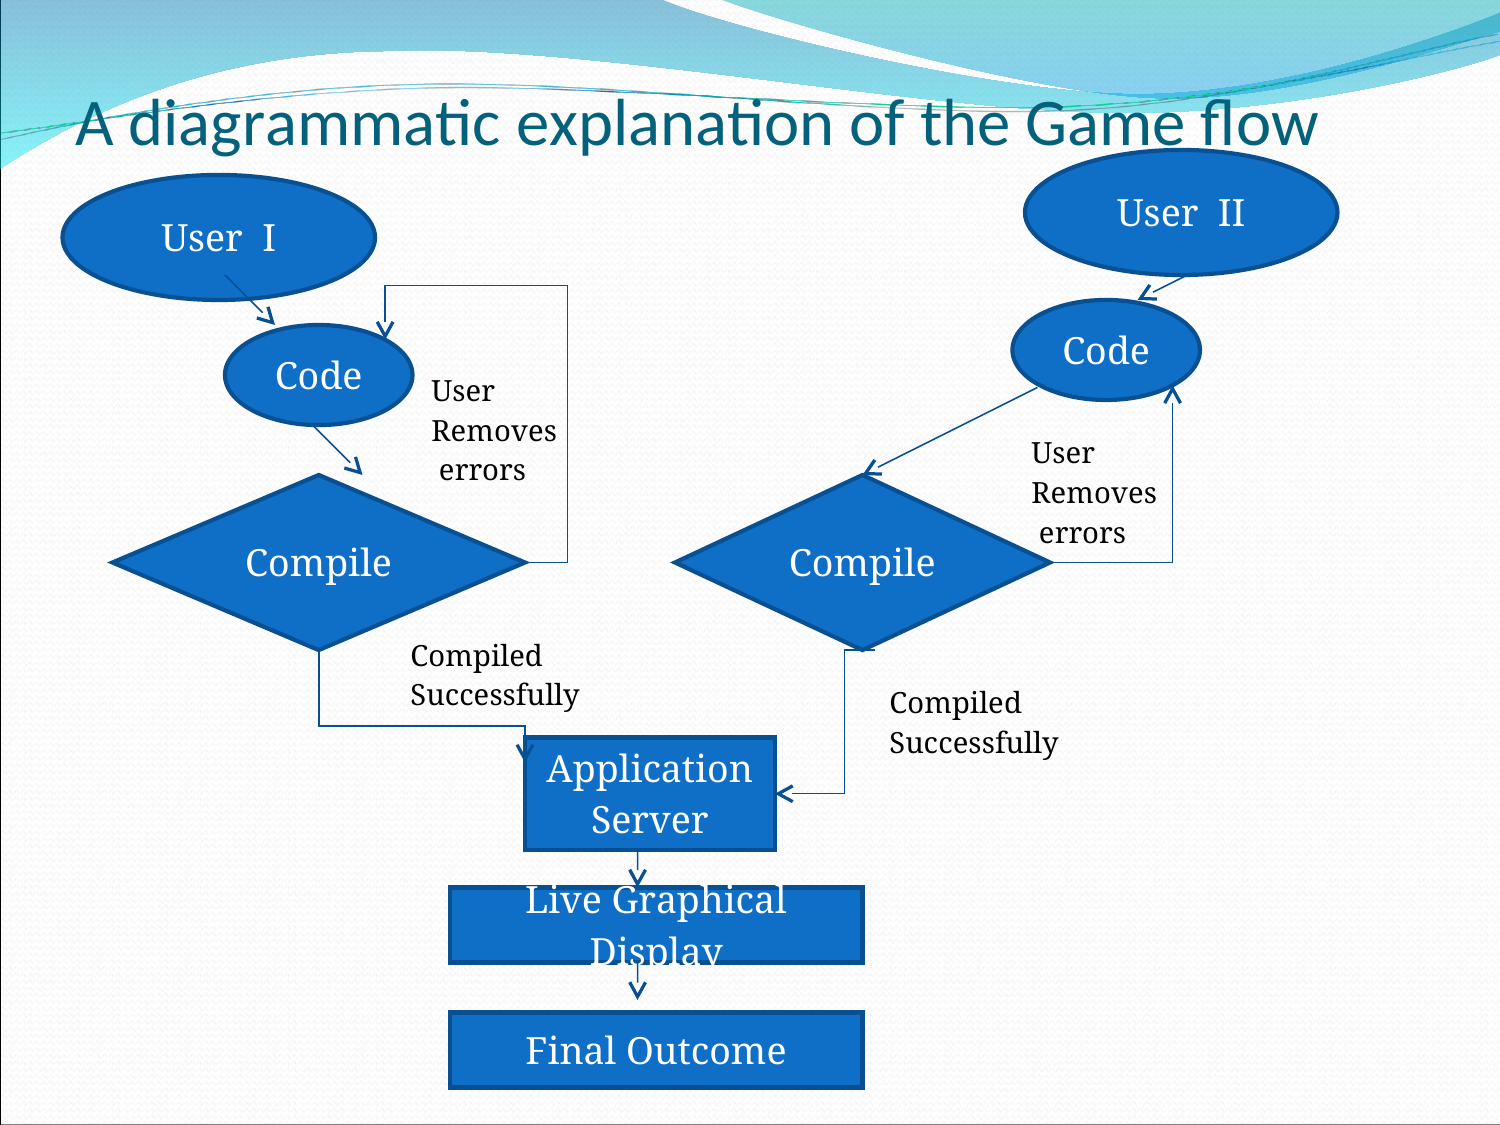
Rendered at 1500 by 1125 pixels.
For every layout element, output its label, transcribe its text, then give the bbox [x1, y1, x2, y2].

text_box Code [1012, 299, 1201, 400]
text_box Live Graphical Display [449, 887, 863, 963]
text_box Final Outcome [449, 1012, 863, 1088]
text_box User II [1024, 149, 1338, 276]
text_box User I [62, 174, 376, 300]
text_box User Removes errors [416, 362, 561, 498]
title A diagrammatic explanation of the Game flow [75, 0, 1426, 163]
text_box Compiled Successfully [874, 674, 1074, 770]
text_box Compiled Successfully [395, 627, 595, 723]
text_box Compile [675, 475, 1050, 649]
text_box User Removes errors [1016, 425, 1173, 560]
text_box Application Server [524, 737, 775, 850]
text_box Code [224, 324, 413, 426]
text_box User Removes errors [563, 362, 573, 498]
picture [0, 0, 1500, 1125]
text_box Compile [112, 474, 525, 650]
